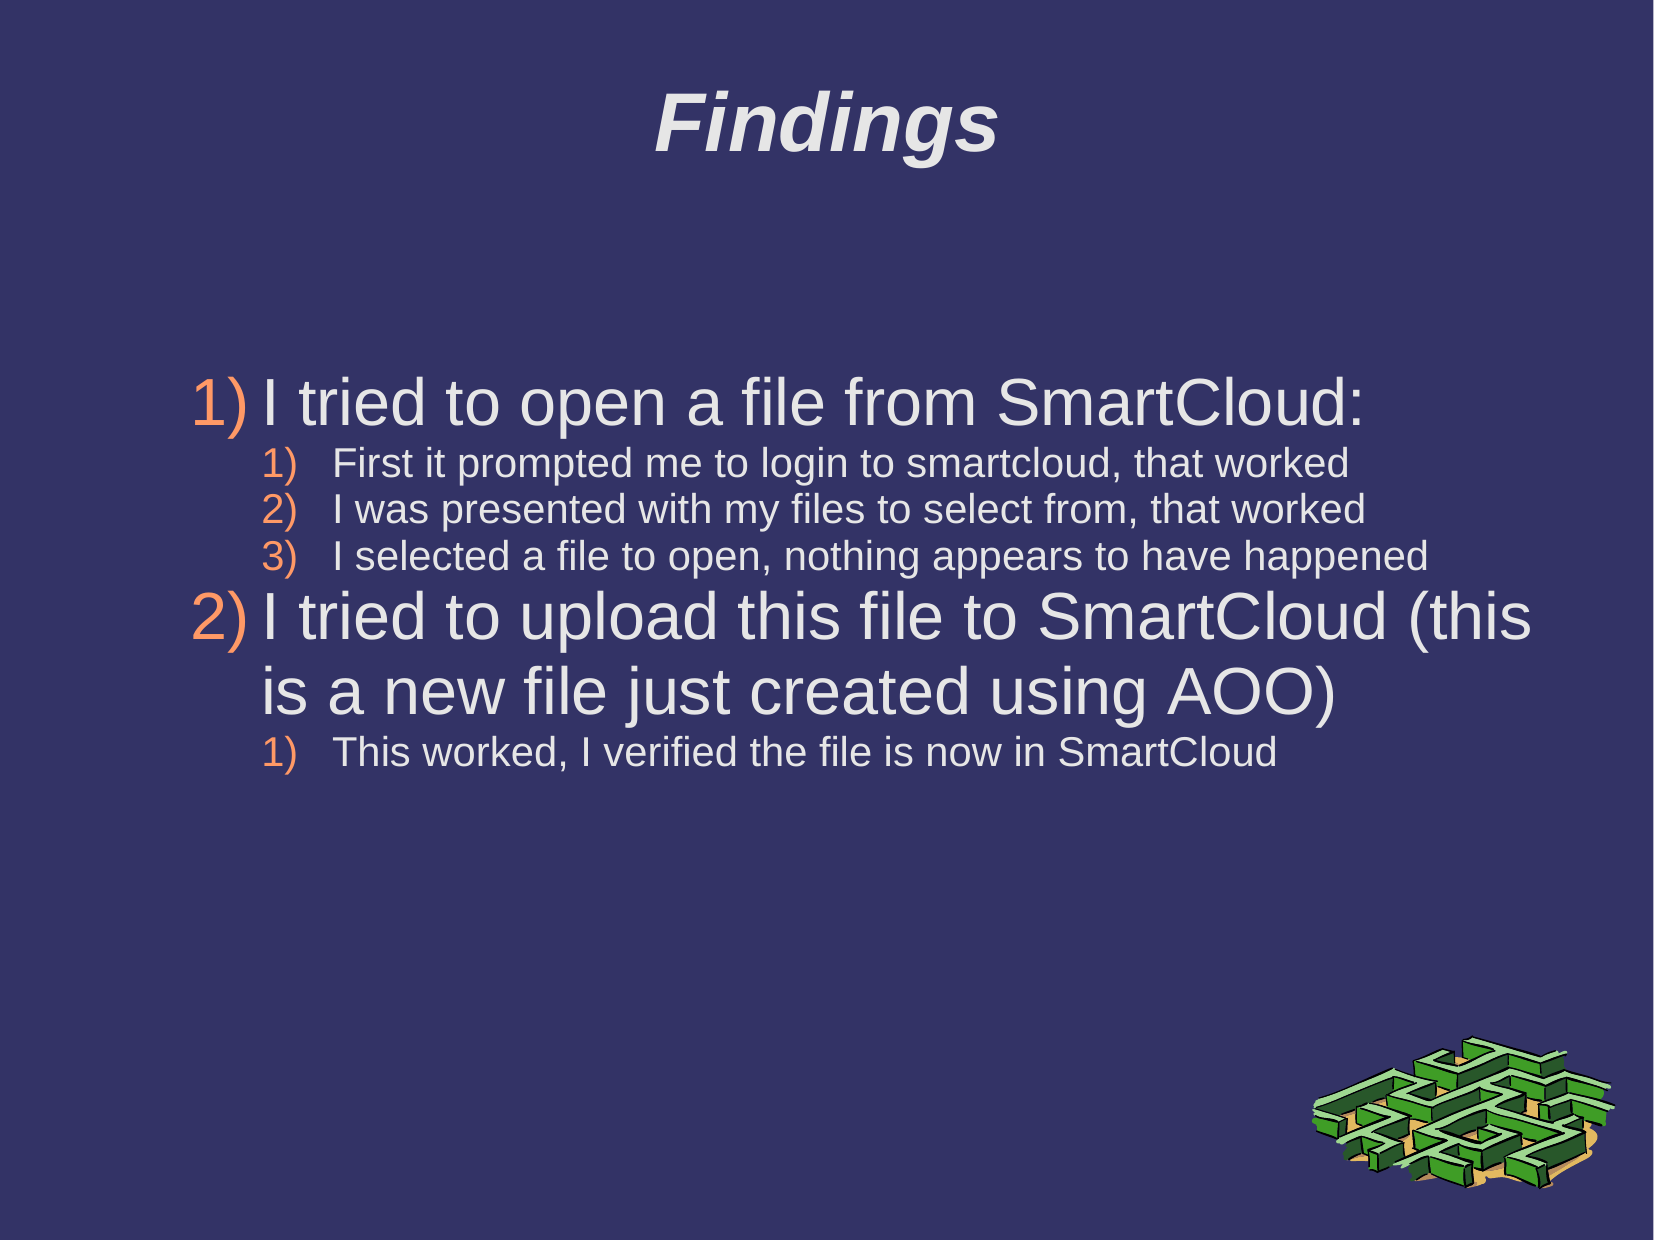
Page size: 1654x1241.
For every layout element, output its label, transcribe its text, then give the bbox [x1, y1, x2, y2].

title Findings [121, 19, 1534, 227]
list I tried to open a file from SmartCloud: First it prompted me to login to smartcloud, that worked I was presented with my files to select from, that worked I selected a file to open, nothing appears to have happened I tried to upload this file to SmartCloud (this is a new file just created using AOO) This worked, I verified the file is now in SmartCloud [178, 364, 1570, 1147]
